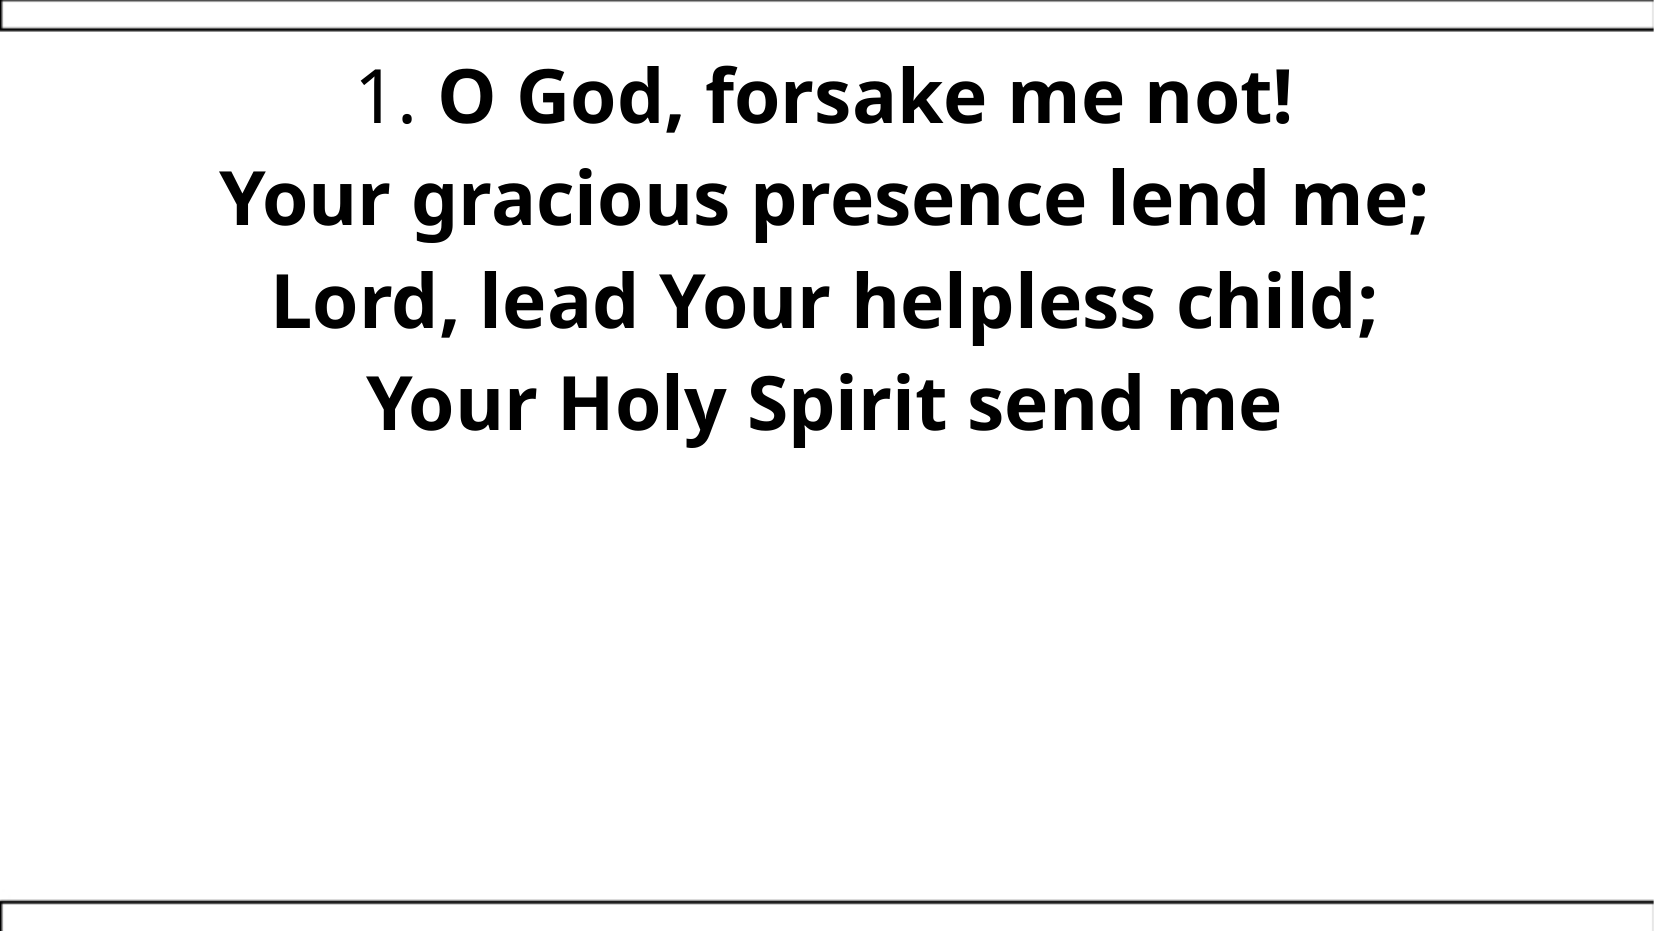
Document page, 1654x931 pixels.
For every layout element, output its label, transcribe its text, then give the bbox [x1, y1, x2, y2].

picture [0, 0, 1654, 931]
text_box 1. O God, forsake me not! Your gracious presence lend me; Lord, lead Your helpless child; Your Holy Spirit send me [105, 35, 1546, 451]
